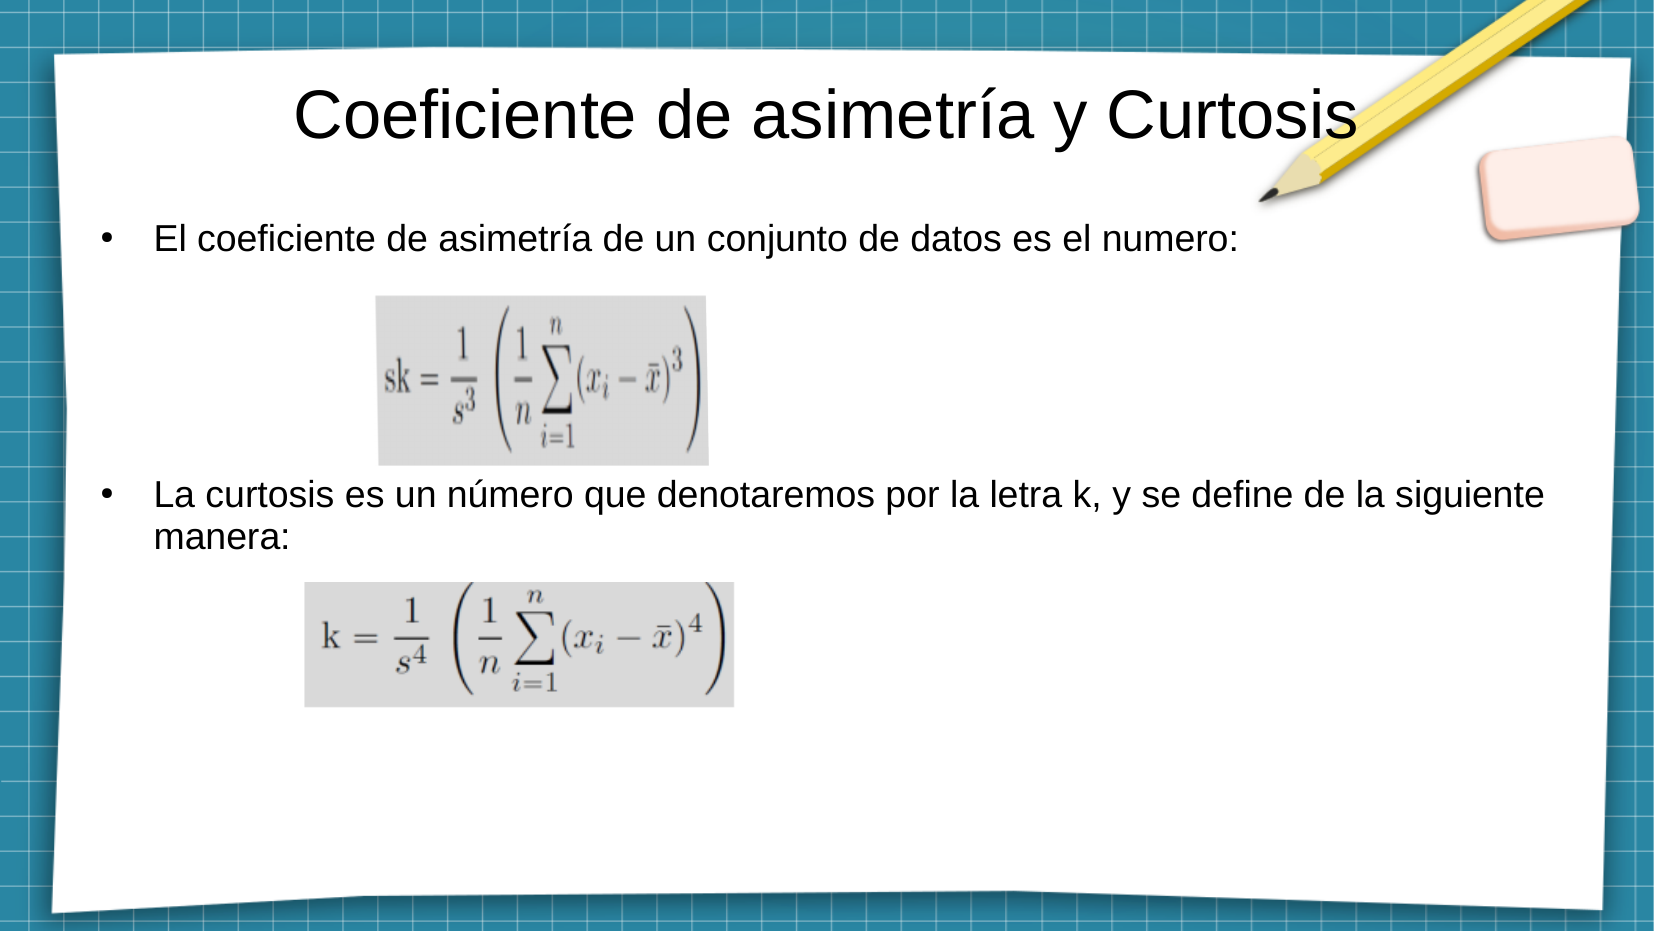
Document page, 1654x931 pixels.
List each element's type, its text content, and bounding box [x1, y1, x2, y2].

list El coeficiente de asimetría de un conjunto de datos es el numero: La curtosis es un número que denotaremos por la letra k, y se define de la siguiente manera: [82, 217, 1571, 758]
title Coeficiente de asimetría y Curtosis [82, 37, 1571, 193]
picture [0, 0, 1654, 931]
